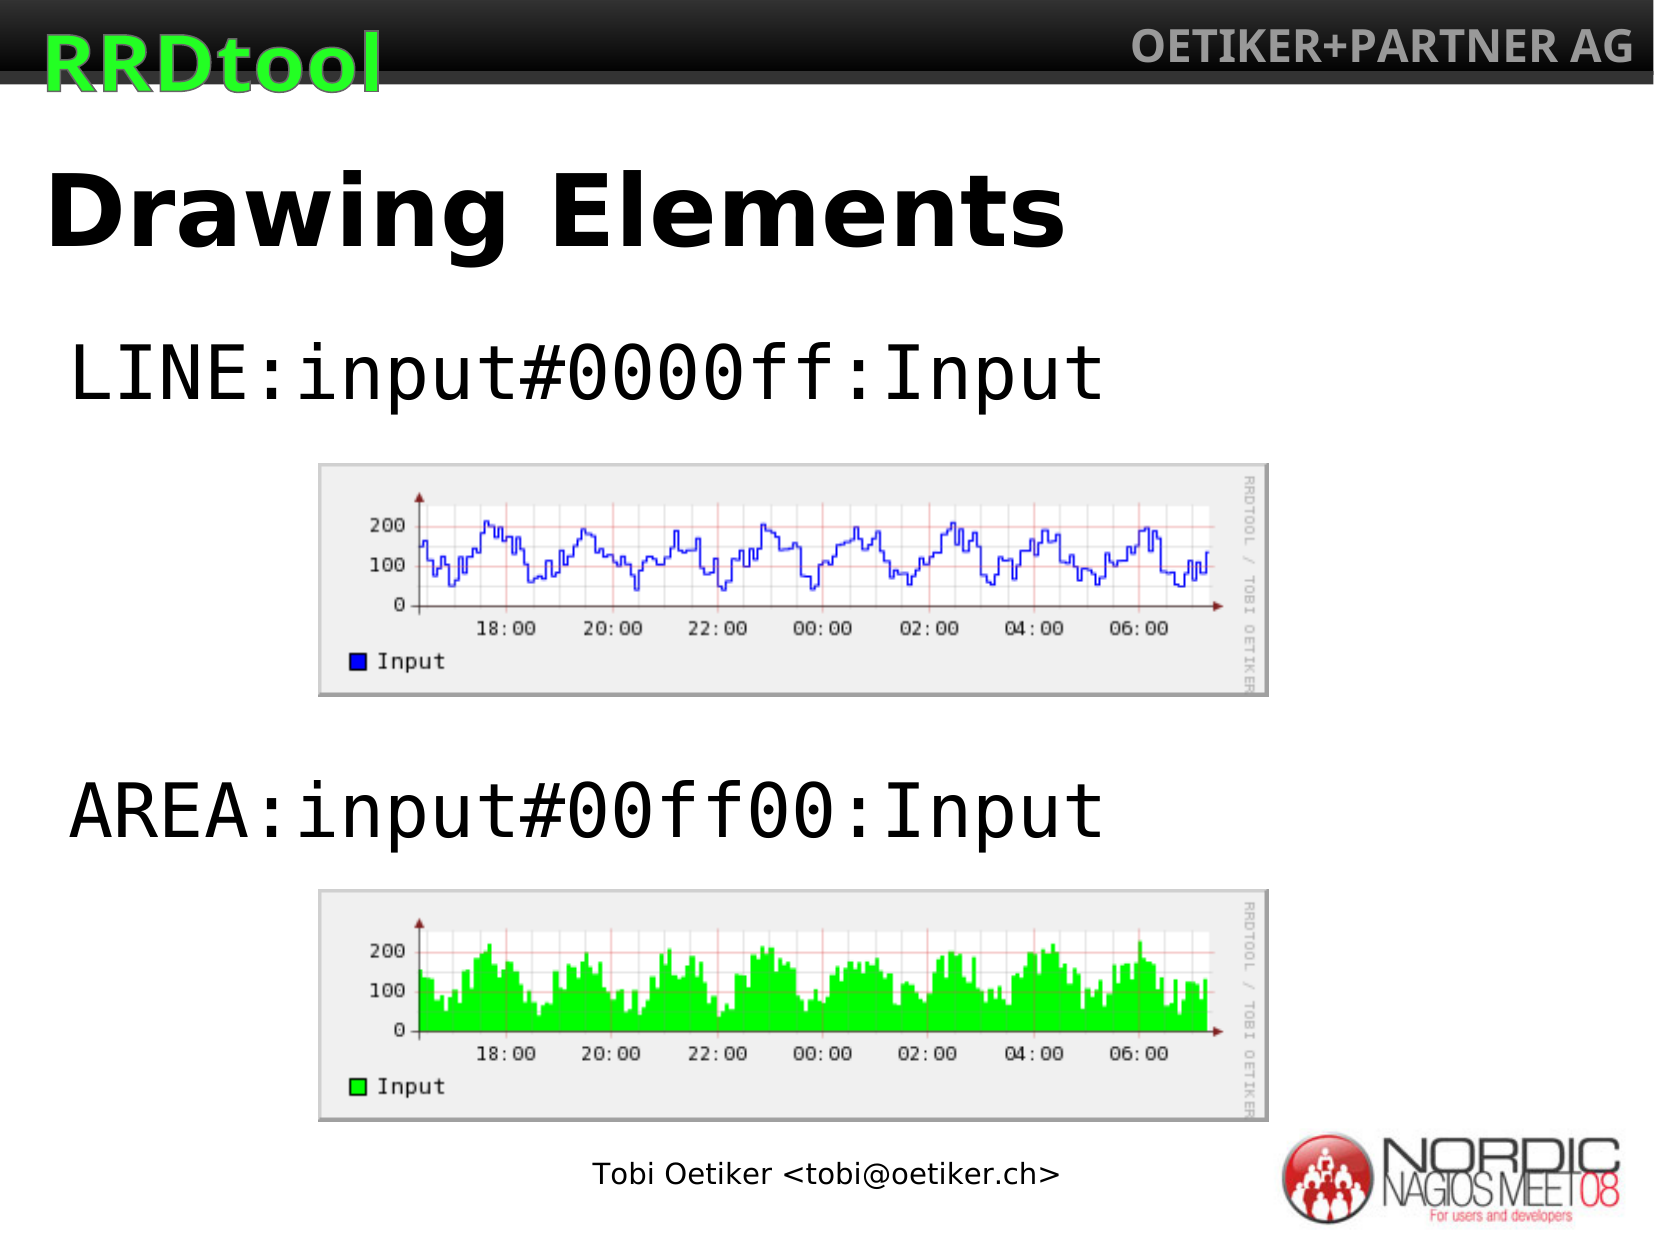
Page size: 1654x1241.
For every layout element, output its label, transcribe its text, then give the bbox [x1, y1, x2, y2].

picture [318, 889, 1654, 1241]
picture [318, 463, 1269, 697]
title Drawing Elements [43, 137, 1582, 287]
list LINE:input#0000ff:Input AREA:input#00ff00:Input [50, 329, 1571, 1099]
